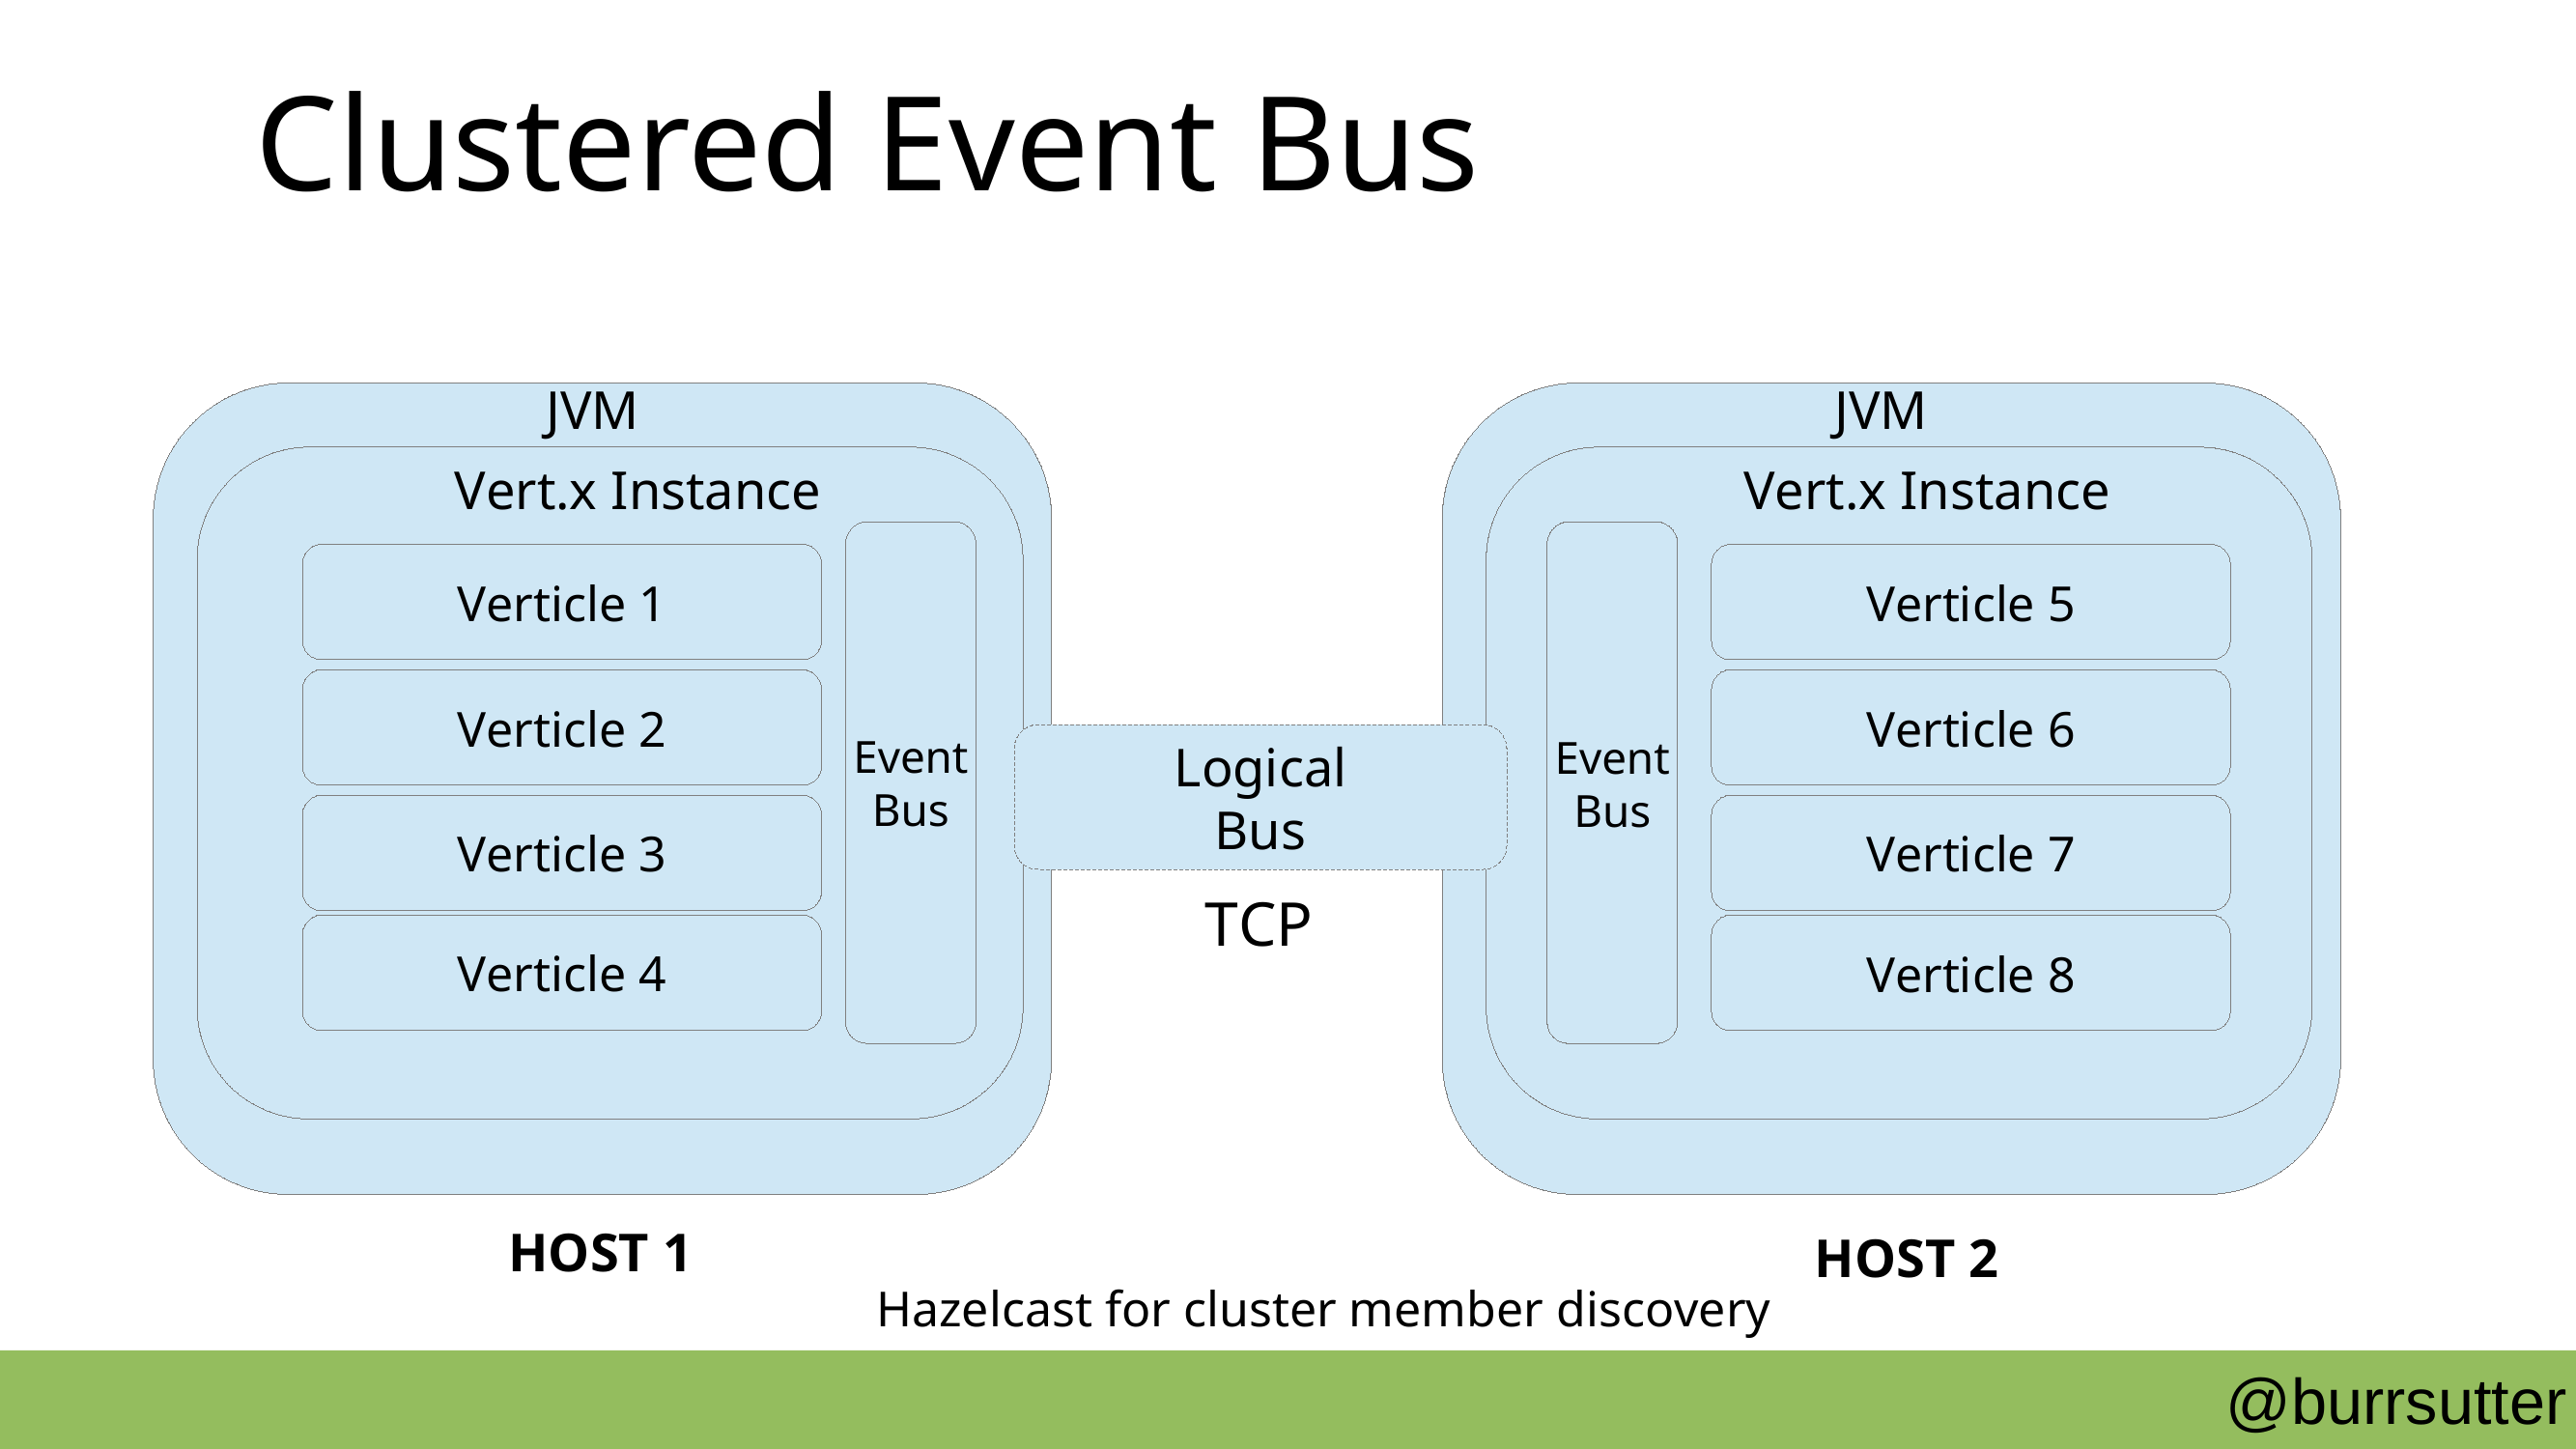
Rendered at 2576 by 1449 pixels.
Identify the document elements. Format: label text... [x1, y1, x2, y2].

text_box Verticle 4 [302, 915, 822, 1031]
text_box Verticle 2 [302, 669, 822, 785]
title Clustered Event Bus [247, 19, 2522, 258]
text_box [153, 383, 1052, 1195]
text_box Event Bus [845, 522, 977, 1044]
text_box TCP [1191, 878, 1330, 966]
text_box Verticle 6 [1711, 669, 2231, 785]
text_box Verticle 8 [1711, 915, 2231, 1031]
text_box JVM [1821, 370, 1936, 447]
text_box Verticle 1 [302, 544, 822, 660]
text_box Logical Bus [1014, 724, 1508, 870]
text_box JVM [531, 370, 646, 447]
text_box HOST 2 [1800, 1217, 2039, 1295]
text_box Verticle 7 [1711, 795, 2231, 911]
text_box Vert.x Instance [440, 449, 785, 527]
text_box Verticle 5 [1711, 544, 2231, 660]
text_box Vert.x Instance [1729, 449, 2075, 527]
text_box HOST 1 [494, 1211, 733, 1290]
text_box Event Bus [1546, 522, 1678, 1044]
text_box Hazelcast for cluster member discovery [862, 1271, 1672, 1345]
text_box [1442, 383, 2341, 1195]
text_box Verticle 3 [302, 795, 822, 911]
